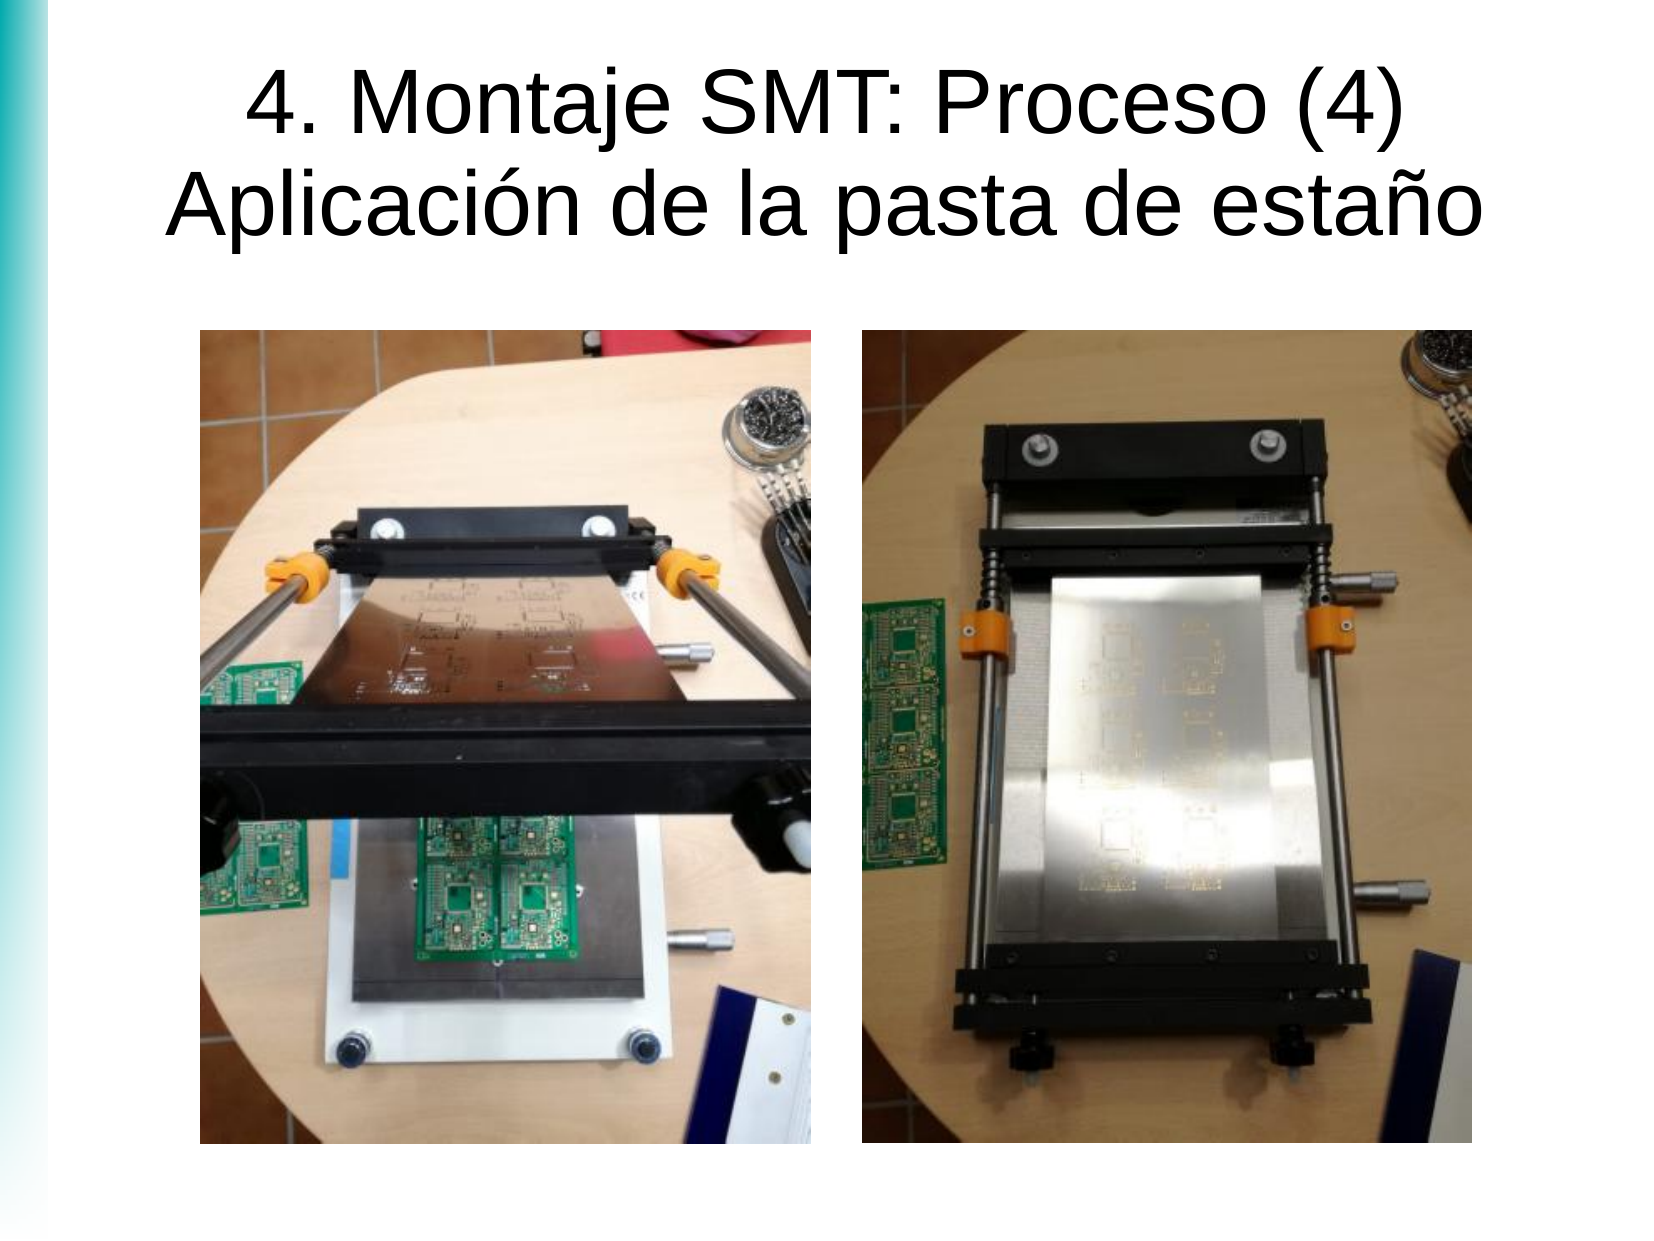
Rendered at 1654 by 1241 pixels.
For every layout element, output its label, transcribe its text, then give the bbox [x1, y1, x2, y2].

picture [862, 330, 1472, 1143]
title 4. Montaje SMT: Proceso (4) Aplicación de la pasta de estaño [82, 49, 1571, 257]
picture [200, 330, 811, 1144]
